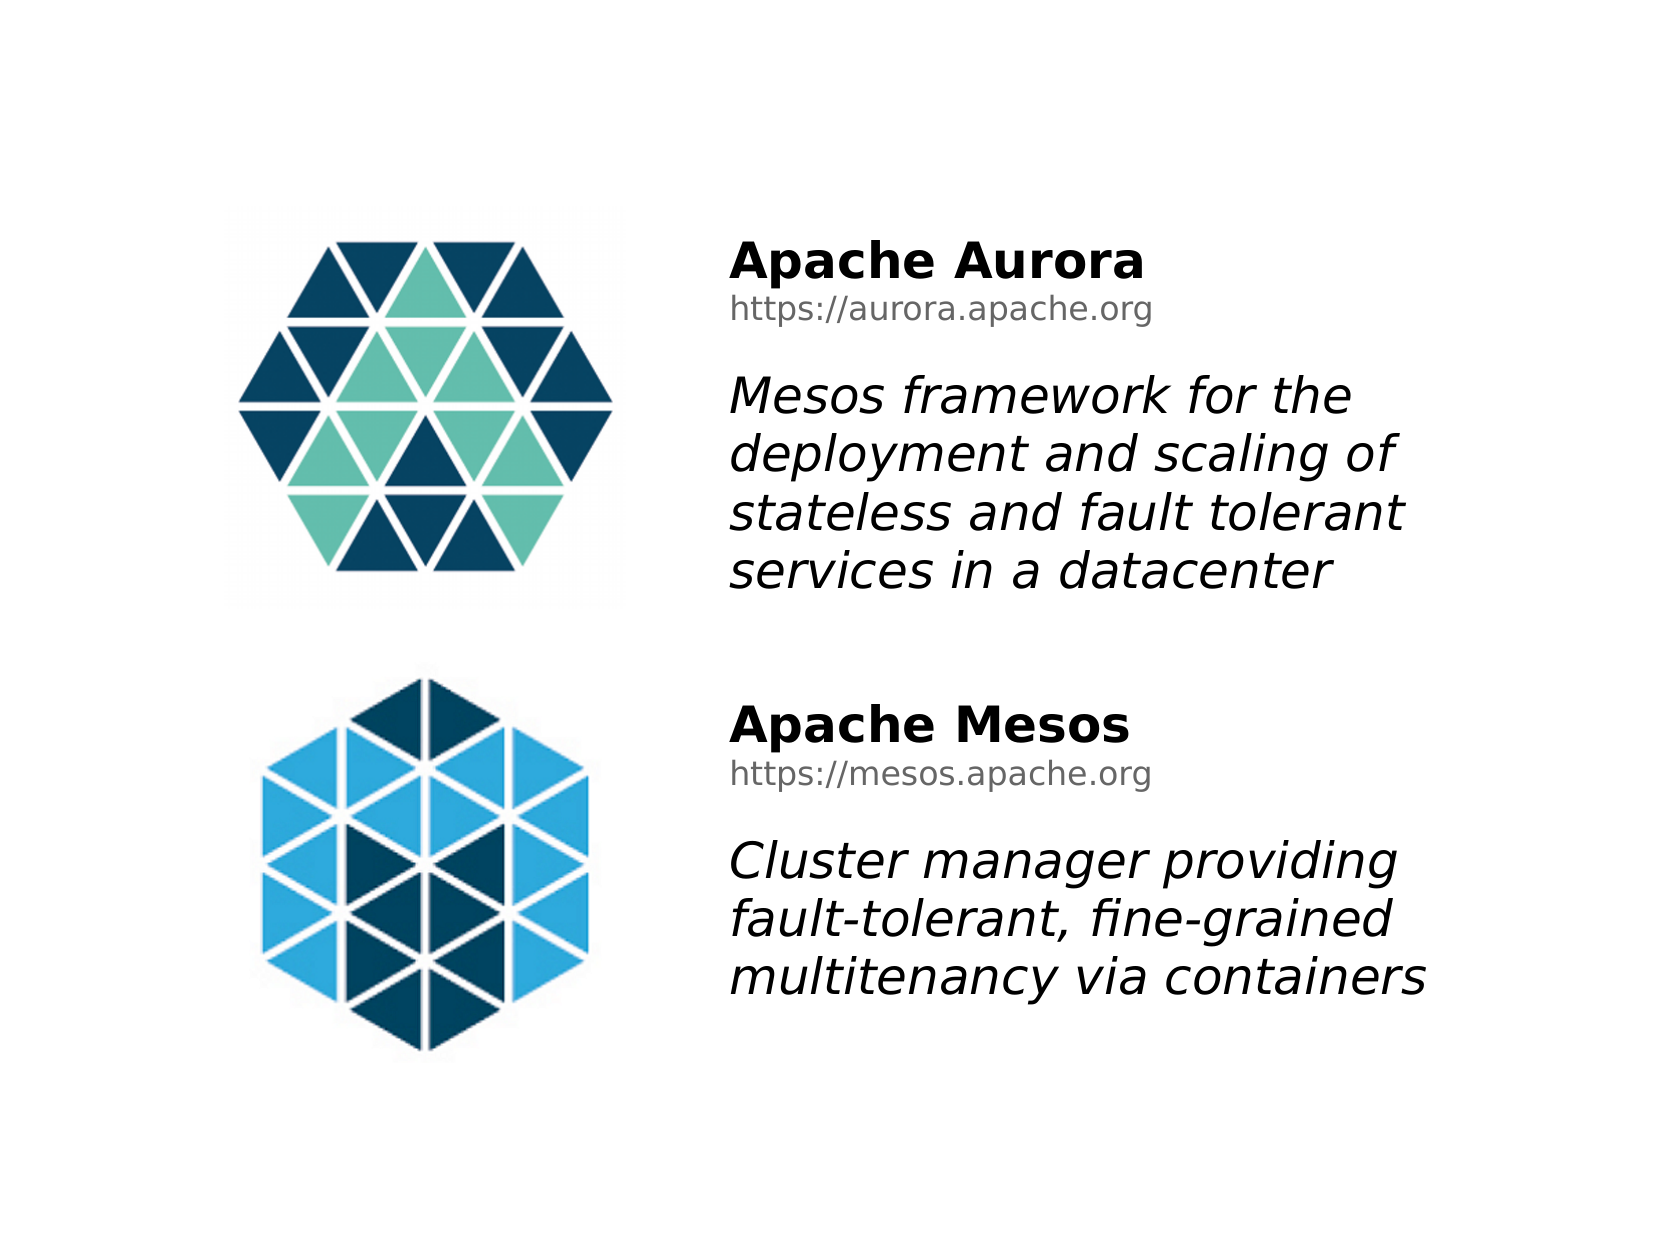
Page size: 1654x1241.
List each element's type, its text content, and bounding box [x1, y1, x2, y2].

picture [224, 661, 626, 1063]
text_box Apache Aurora https://aurora.apache.org Mesos framework for the deployment and scaling of stateless and fault tolerant services in a datacenter [714, 224, 1565, 749]
picture [224, 206, 626, 609]
text_box Apache Mesos https://mesos.apache.org Cluster manager providing fault-tolerant, fine-grained multitenancy via containers [714, 689, 1542, 1156]
